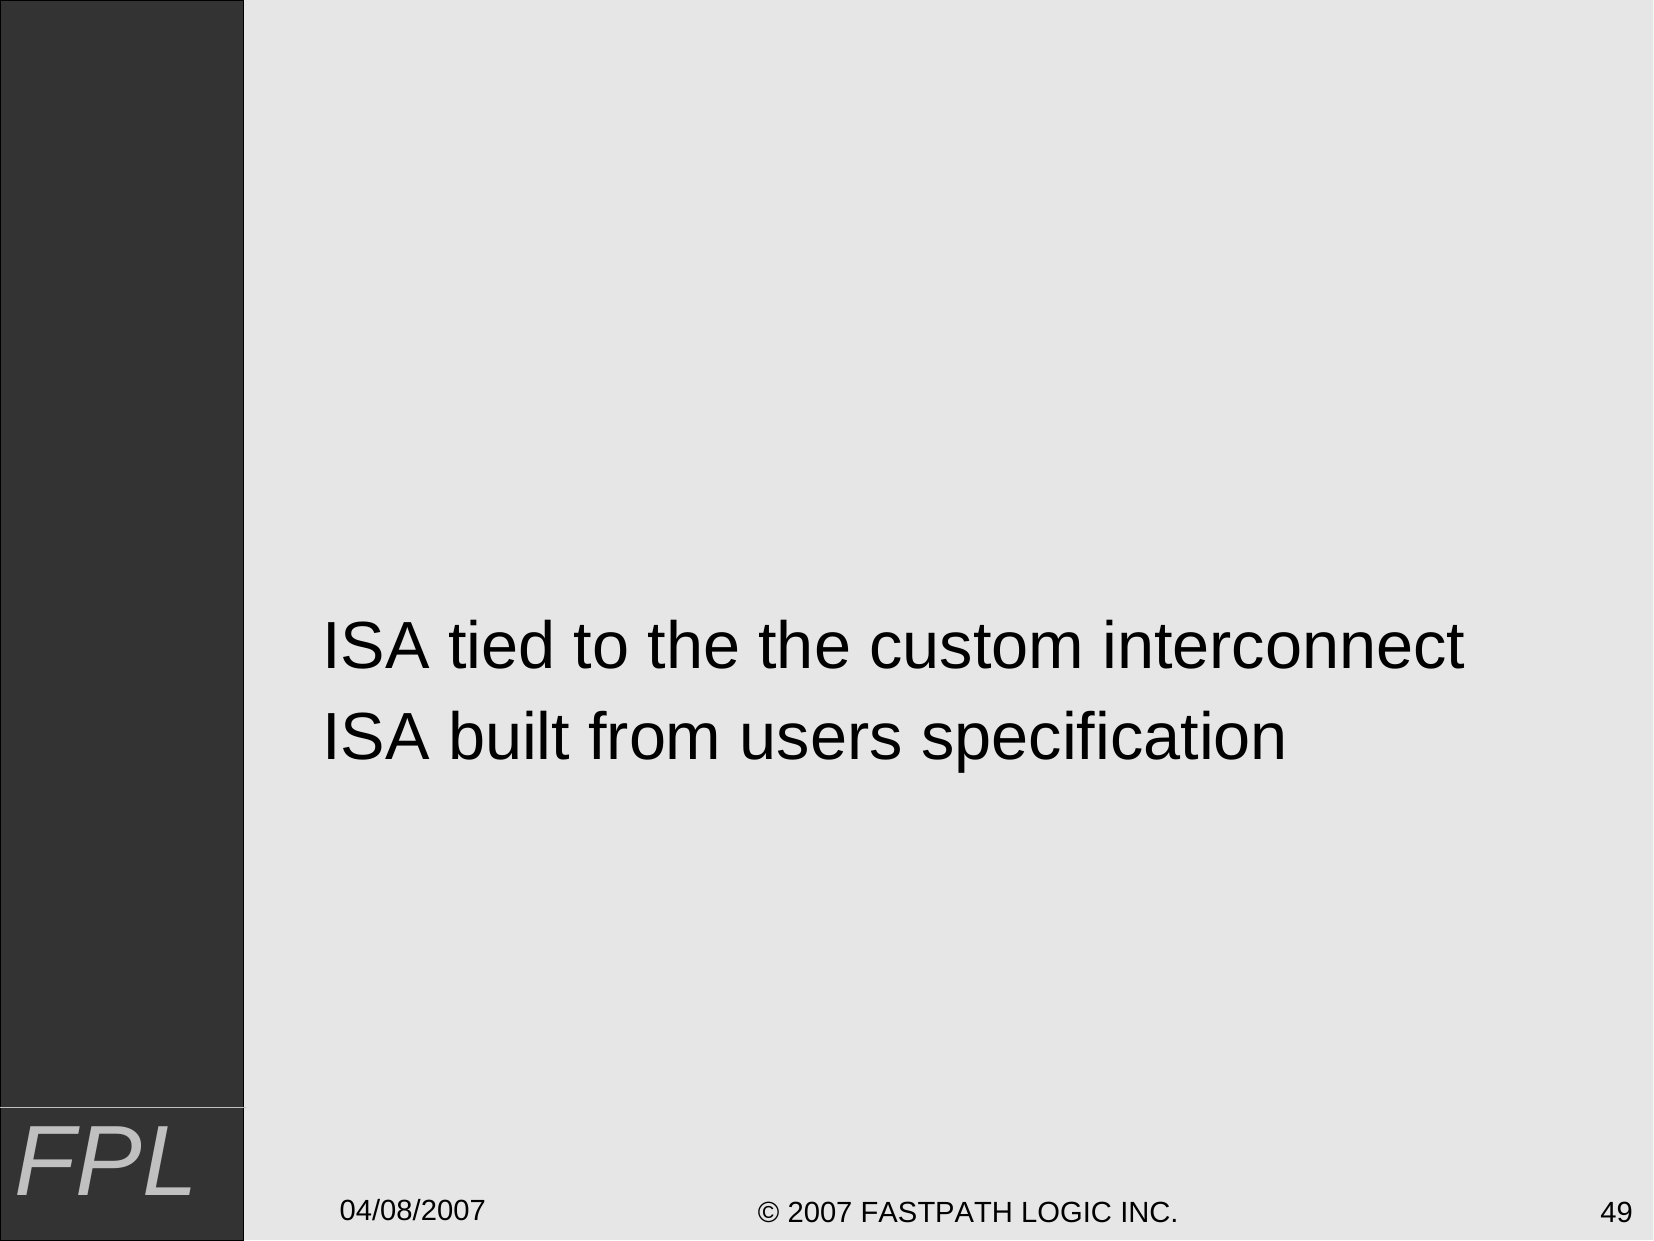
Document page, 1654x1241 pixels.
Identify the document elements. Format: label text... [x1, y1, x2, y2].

subtitle ISA tied to the the custom interconnect ISA built from users specification [322, 272, 1635, 1179]
